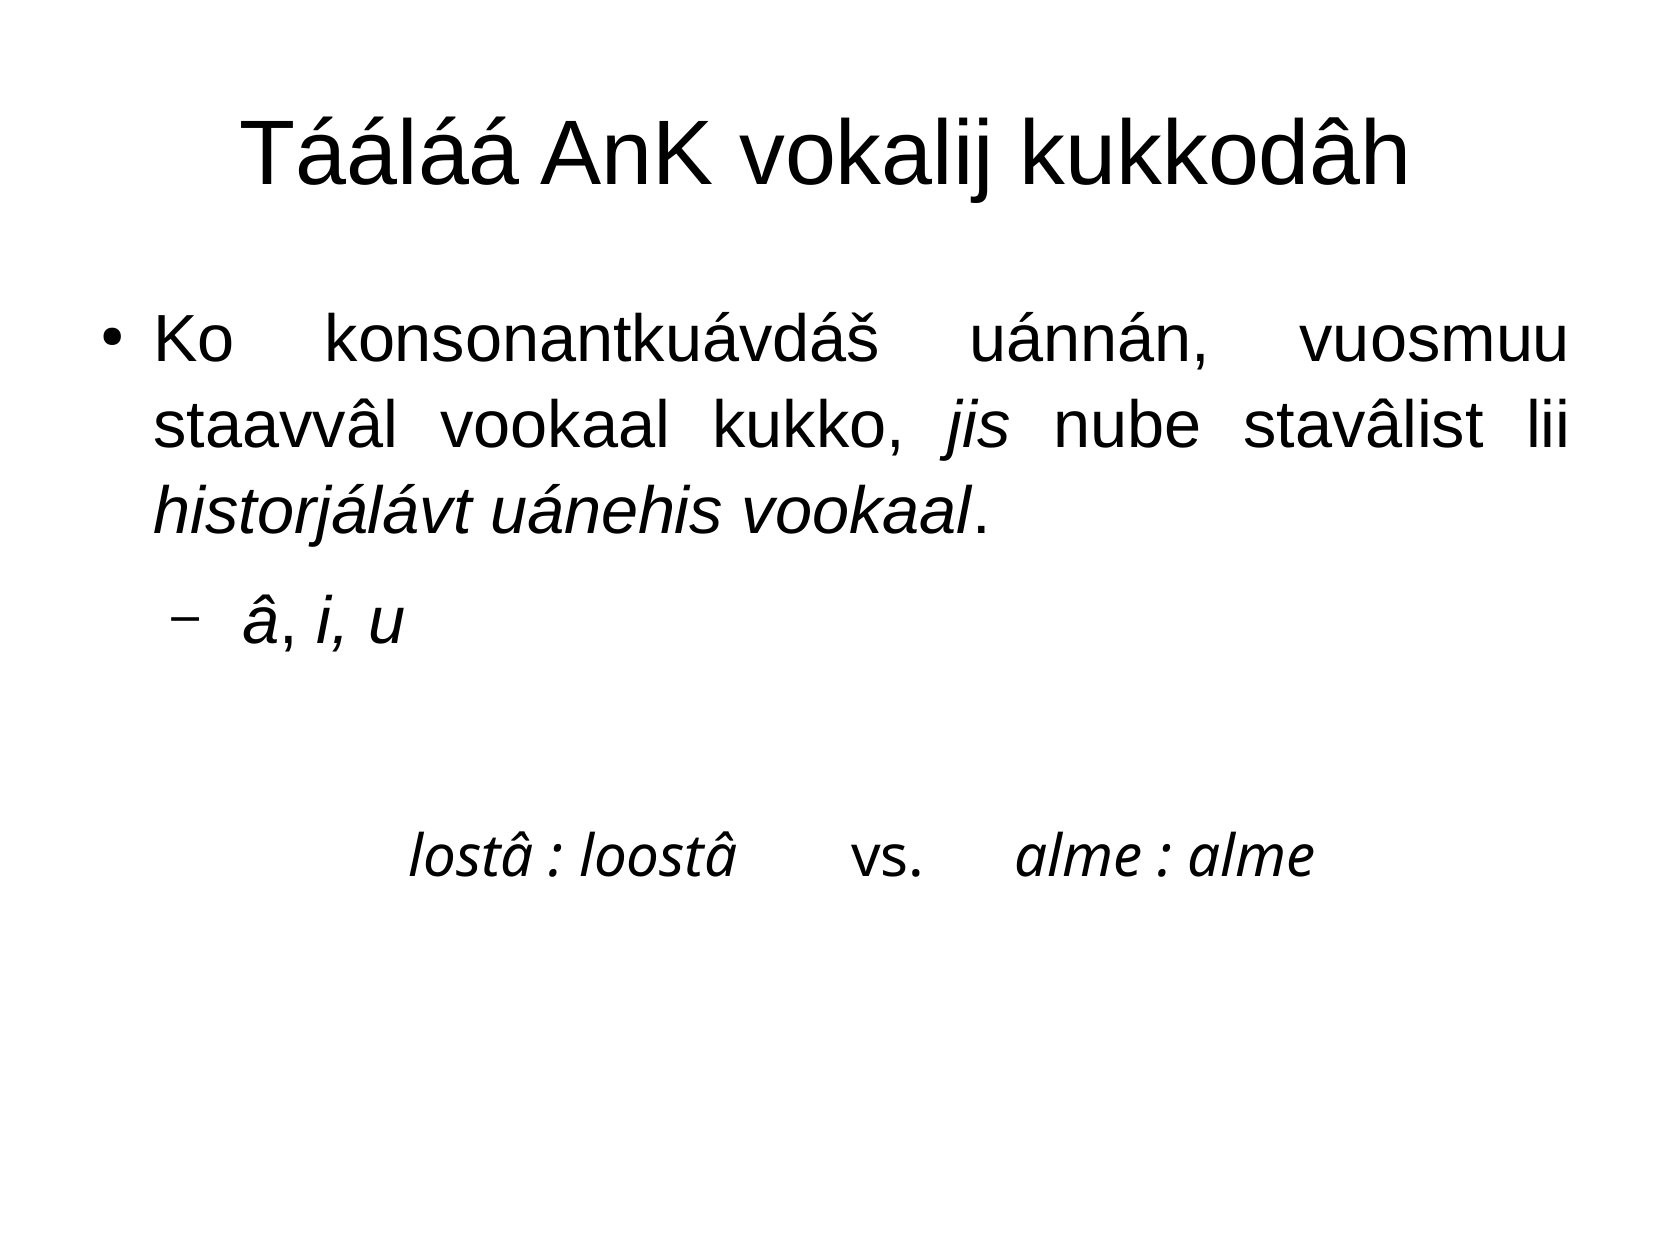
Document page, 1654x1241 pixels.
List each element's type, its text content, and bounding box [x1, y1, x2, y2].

list Ko konsonantkuávdáš uánnán, vuosmuu staavvâl vookaal kukko, jis nube stavâlist lii historjálávt uánehis vookaal. â, i, u lostâ : loostâ vs. alme : alme [82, 290, 1571, 1111]
title Tááláá AnK vokalij kukkodâh [82, 49, 1571, 257]
